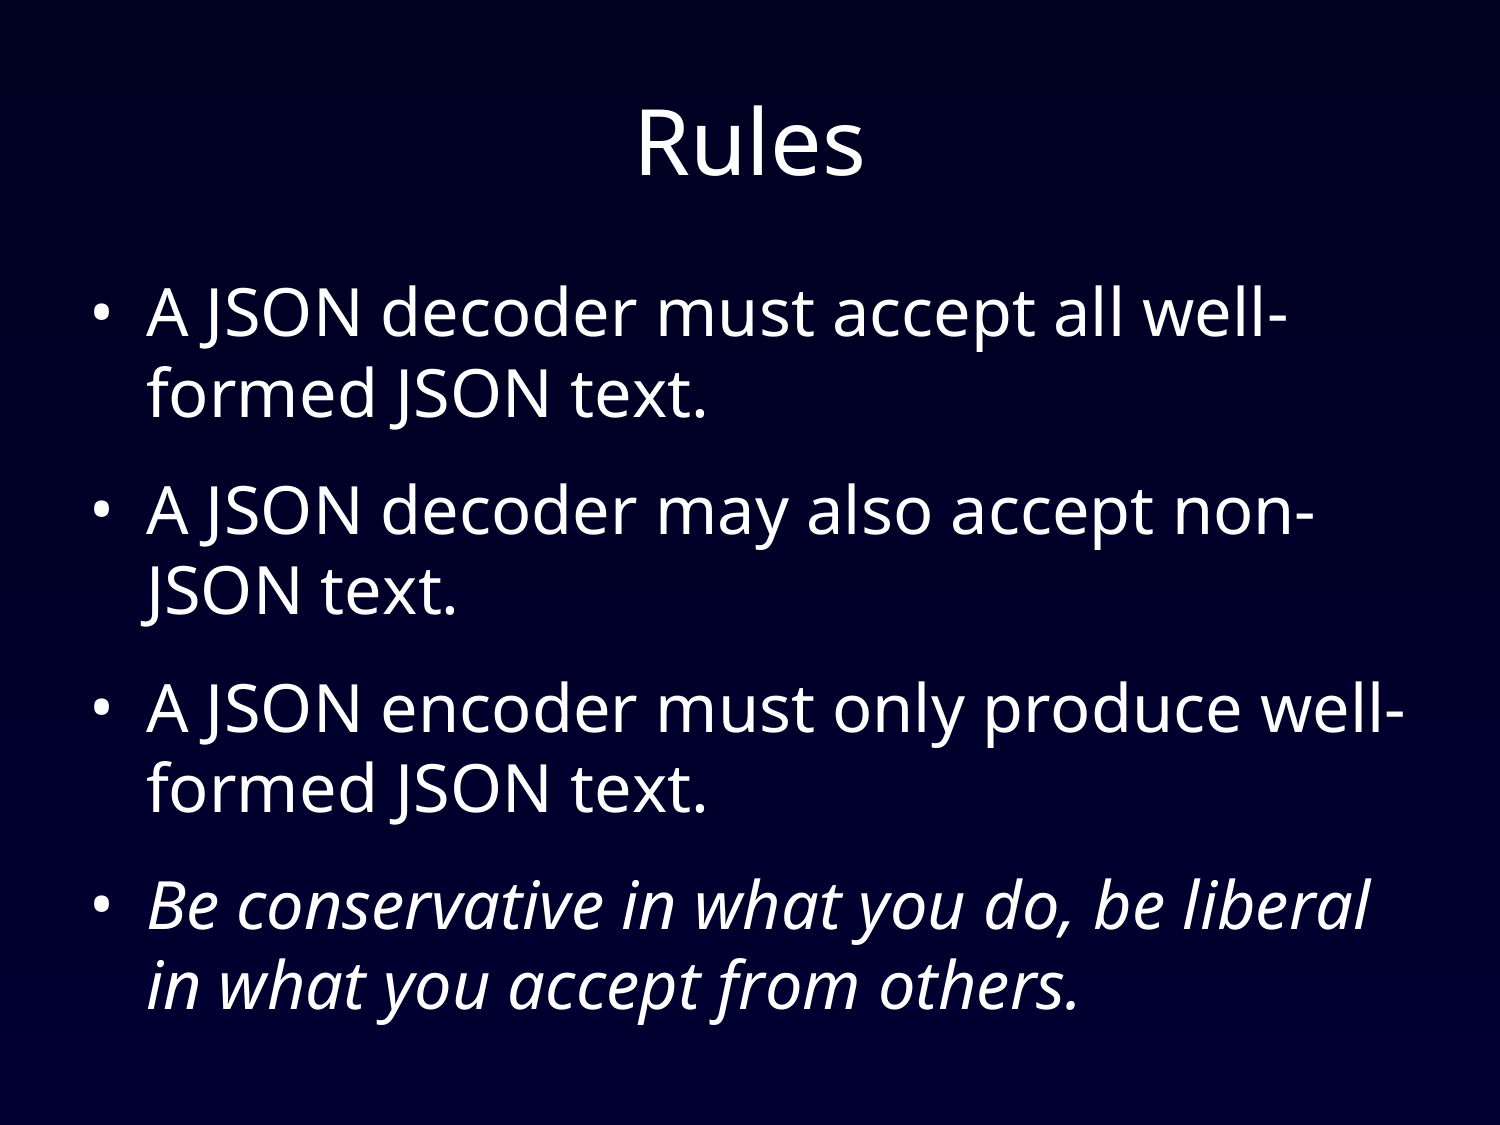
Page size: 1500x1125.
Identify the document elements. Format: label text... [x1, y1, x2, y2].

title Rules [75, 45, 1426, 233]
list A JSON decoder must accept all well-formed JSON text. A JSON decoder may also accept non-JSON text. A JSON encoder must only produce well-formed JSON text. Be conservative in what you do, be liberal in what you accept from others. [75, 262, 1426, 1101]
